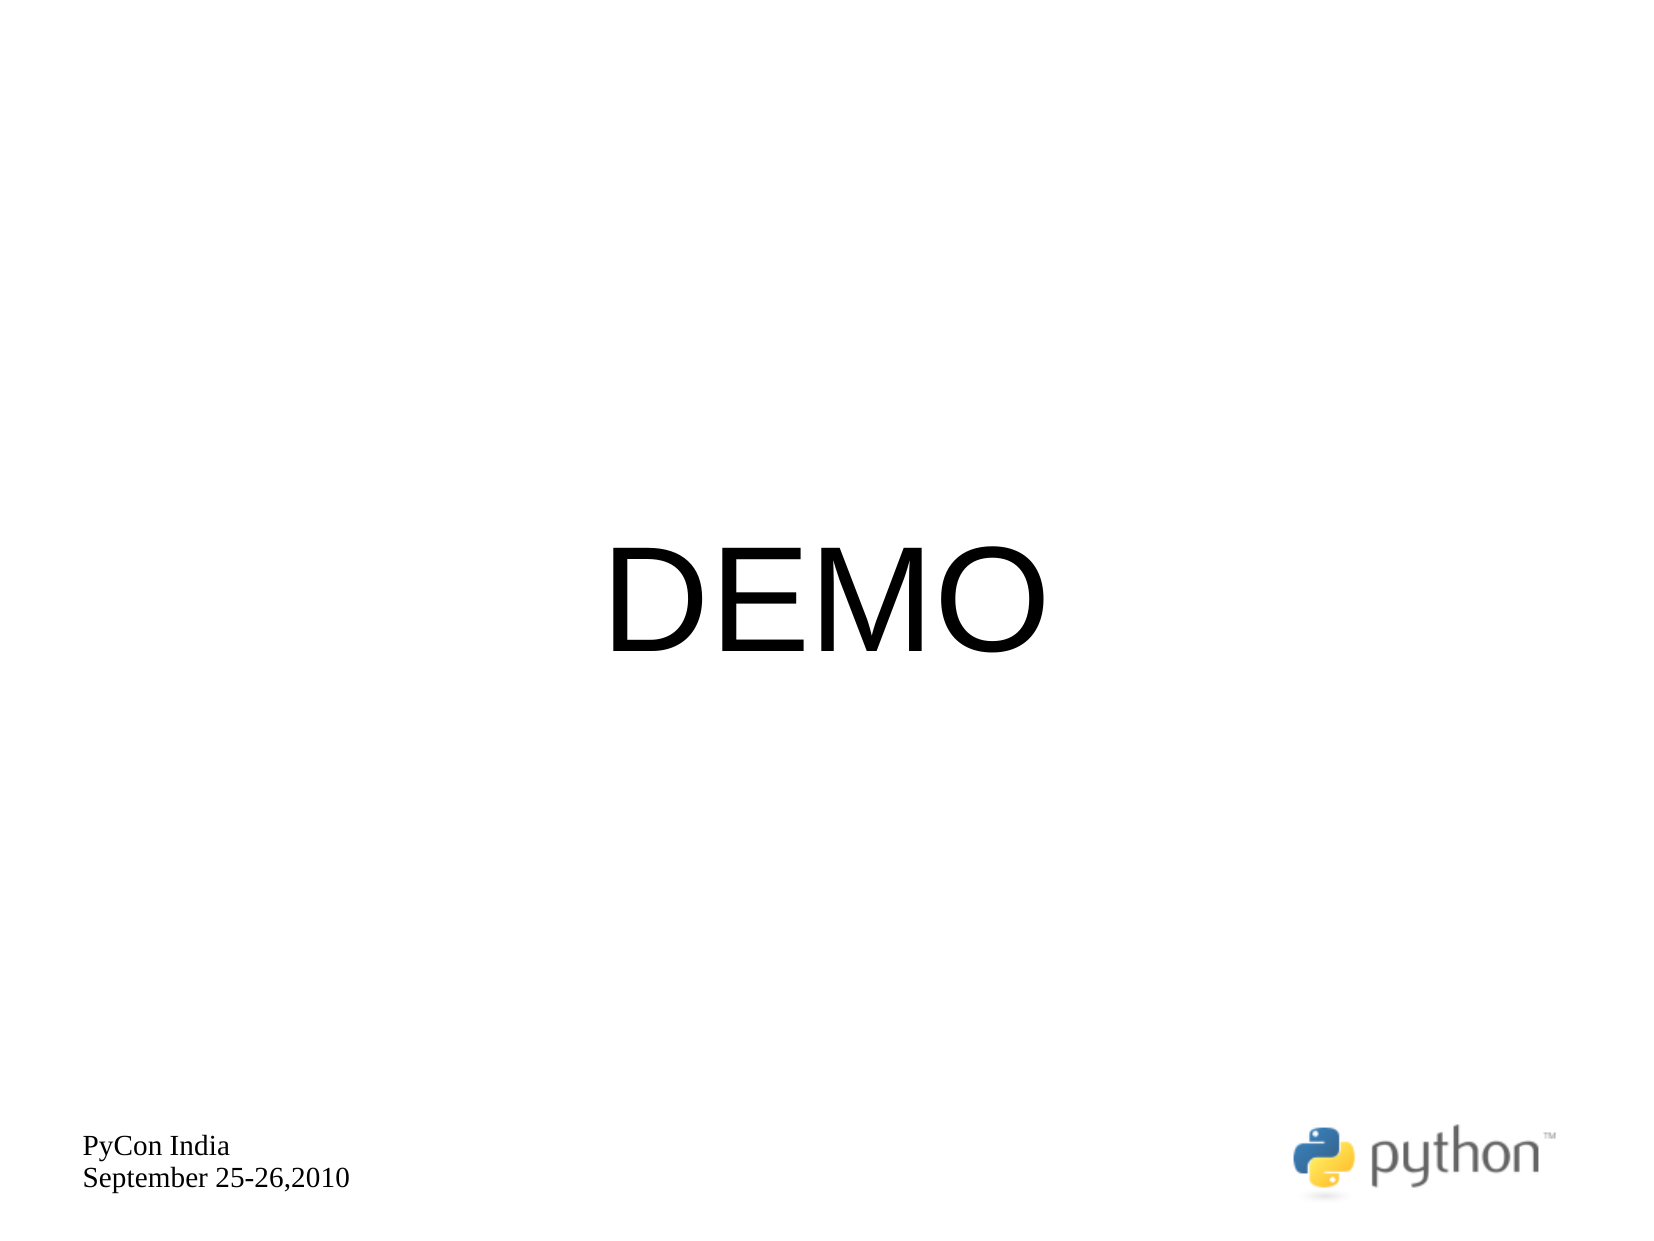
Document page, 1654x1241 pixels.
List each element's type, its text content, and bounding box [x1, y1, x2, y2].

text_box DEMO [383, 507, 1270, 691]
picture [1250, 1109, 1581, 1221]
